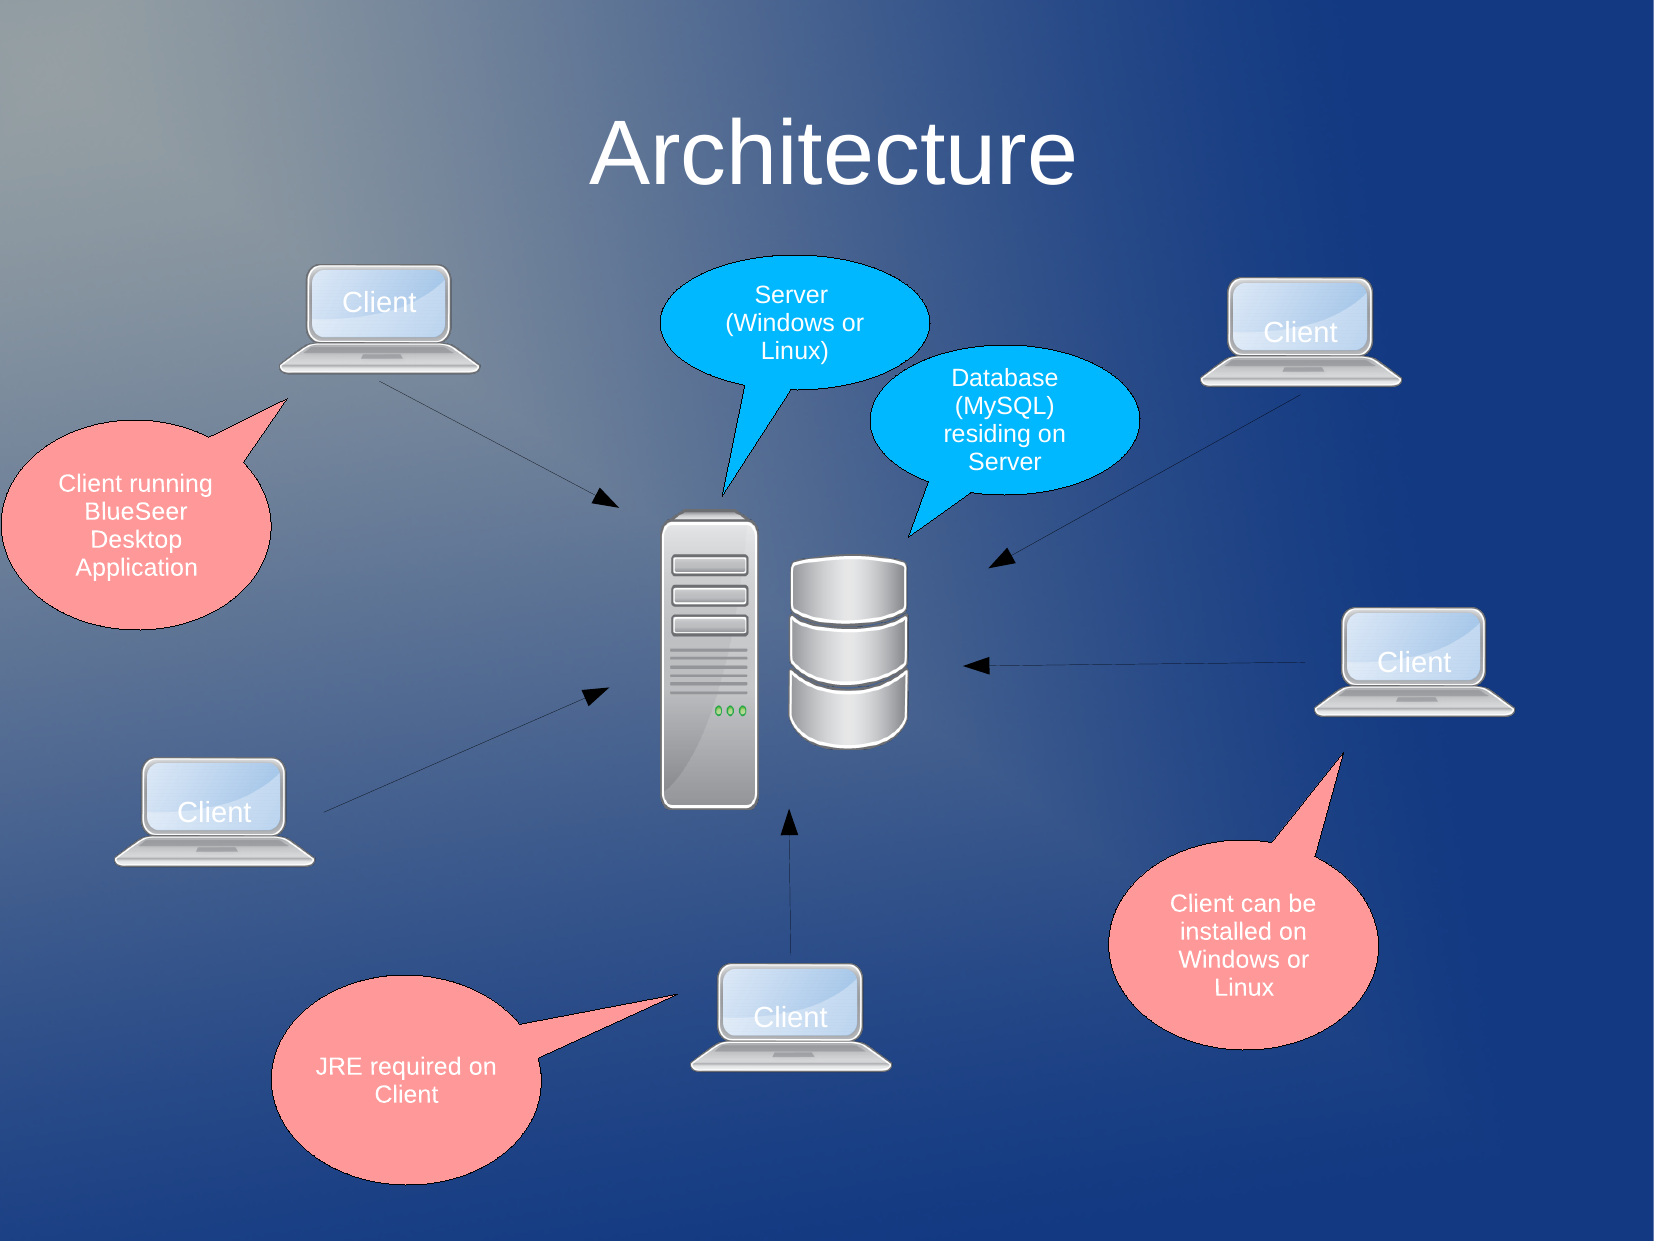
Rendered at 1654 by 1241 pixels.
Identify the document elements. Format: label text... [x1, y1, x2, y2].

text_box Server (Windows or Linux) [660, 255, 931, 497]
text_box Database (MySQL) residing on Server [870, 345, 1141, 538]
text_box Client can be installed on Windows or Linux [1108, 752, 1379, 1051]
picture [0, 0, 1654, 1241]
text_box Client running BlueSeer Desktop Application [1, 398, 288, 631]
title Architecture [90, 49, 1579, 257]
text_box JRE required on Client [271, 975, 678, 1186]
